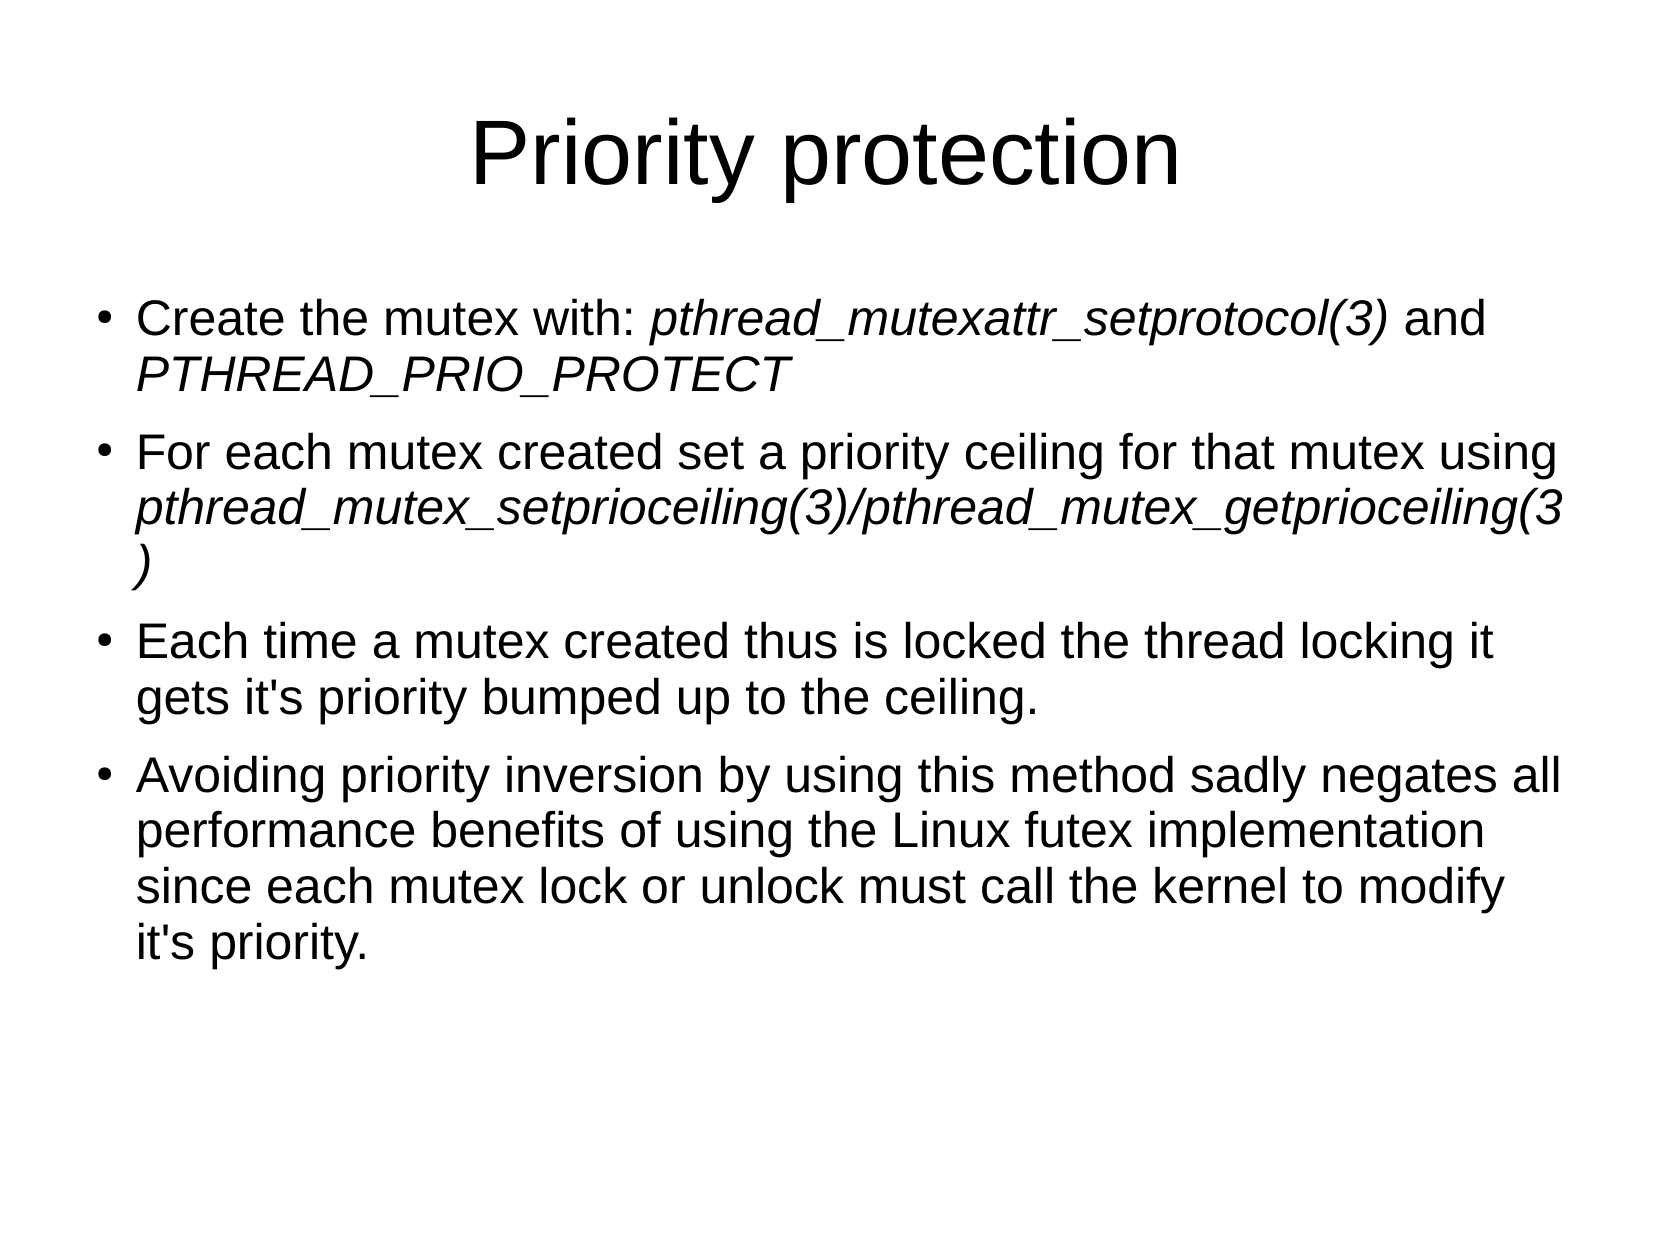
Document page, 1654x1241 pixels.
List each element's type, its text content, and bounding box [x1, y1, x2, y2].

title Priority protection [82, 49, 1571, 257]
list Create the mutex with: pthread_mutexattr_setprotocol(3) and PTHREAD_PRIO_PROTECT For each mutex created set a priority ceiling for that mutex using pthread_mutex_setprioceiling(3)/pthread_mutex_getprioceiling(3) Each time a mutex created thus is locked the thread locking it gets it's priority bumped up to the ceiling. Avoiding priority inversion by using this method sadly negates all performance benefits of using the Linux futex implementation since each mutex lock or unlock must call the kernel to modify it's priority. [82, 290, 1571, 1010]
